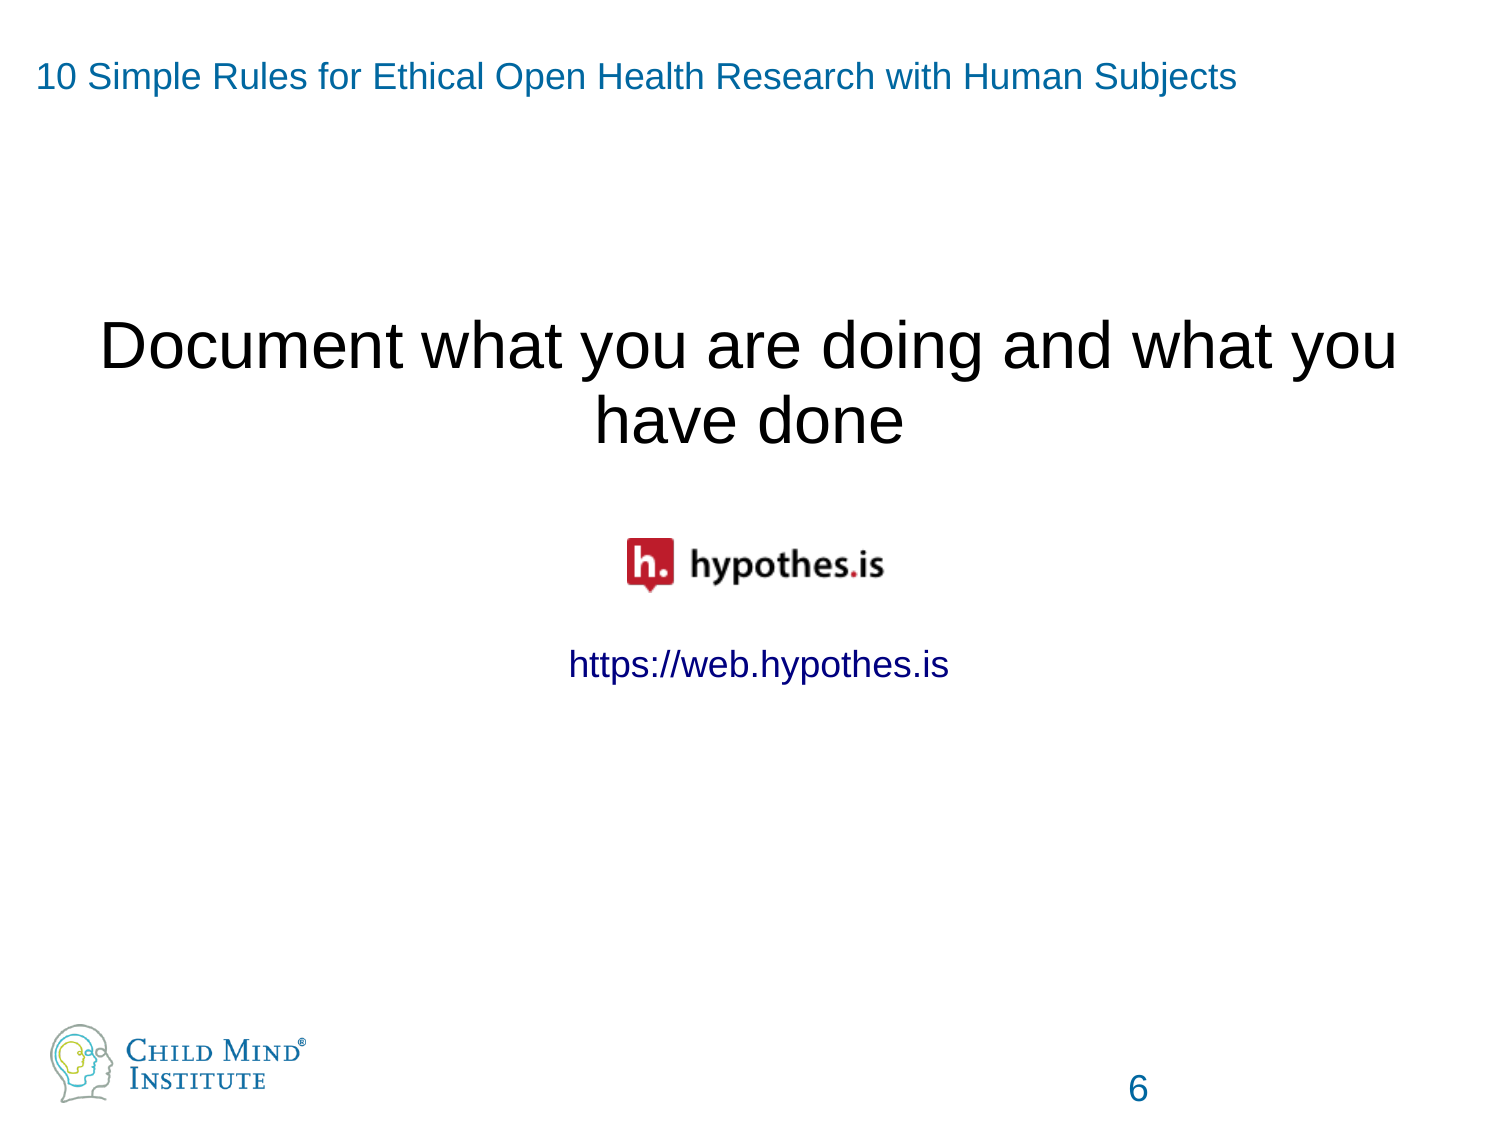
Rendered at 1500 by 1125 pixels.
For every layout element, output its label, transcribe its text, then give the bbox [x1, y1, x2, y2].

text_box https://web.hypothes.is [553, 635, 976, 693]
picture [627, 538, 886, 593]
title 10 Simple Rules for Ethical Open Health Research with Human Subjects [35, 10, 1463, 146]
picture [50, 1024, 306, 1103]
slide_number <number> [1113, 1056, 1475, 1102]
subtitle Document what you are doing and what you have done [37, 308, 1463, 956]
